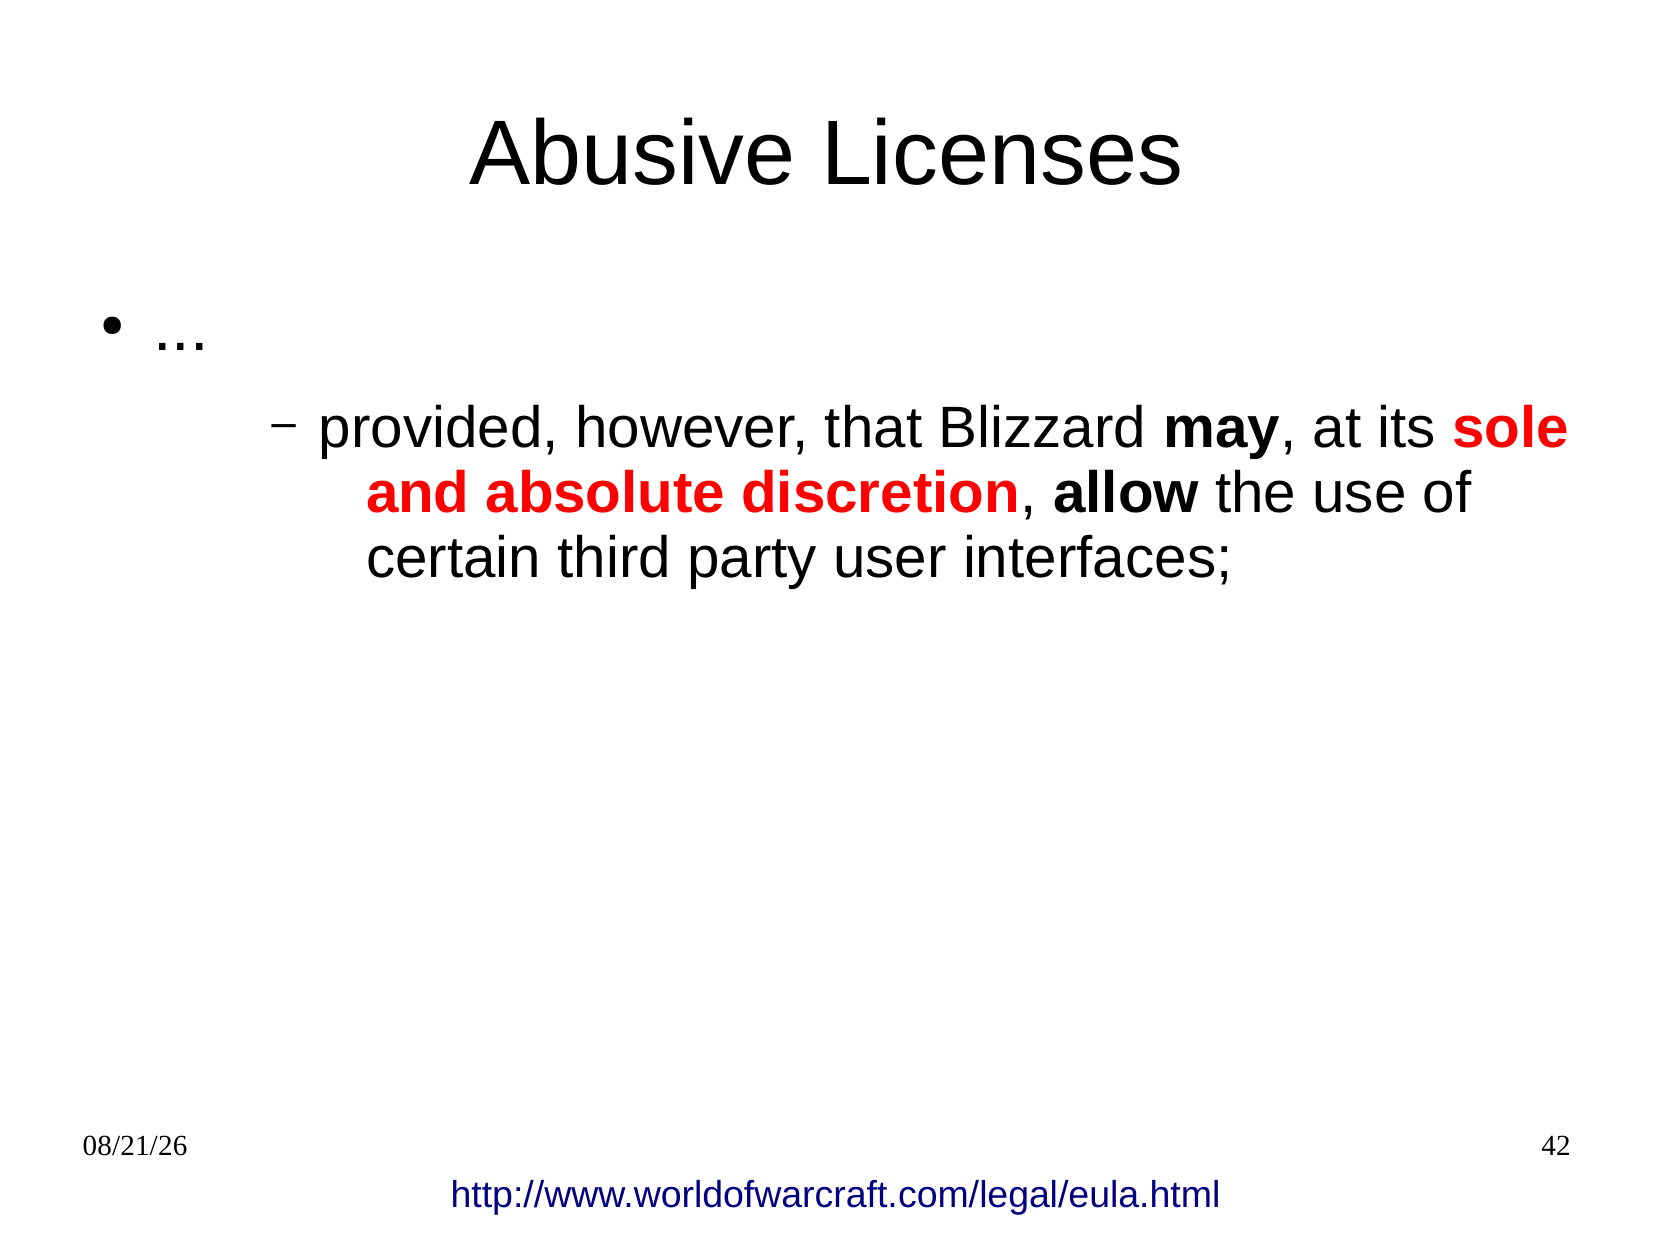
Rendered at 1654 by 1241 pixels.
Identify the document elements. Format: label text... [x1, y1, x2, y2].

text_box http://www.worldofwarcraft.com/legal/eula.html [435, 1165, 1313, 1223]
title Abusive Licenses [82, 49, 1571, 257]
list ... provided, however, that Blizzard may, at its sole and absolute discretion, allow the use of certain third party user interfaces; [82, 290, 1571, 1094]
